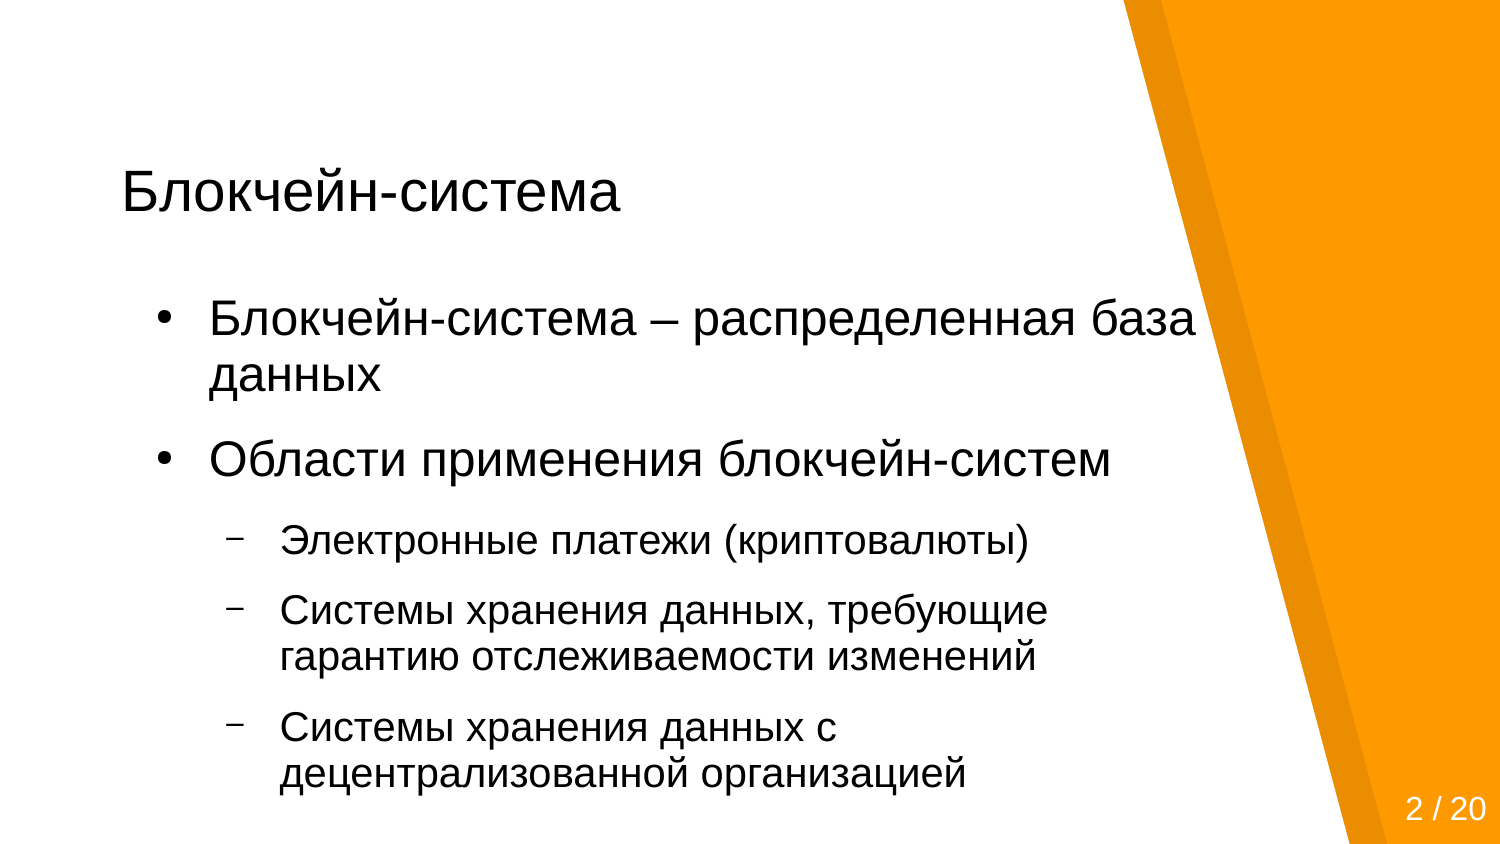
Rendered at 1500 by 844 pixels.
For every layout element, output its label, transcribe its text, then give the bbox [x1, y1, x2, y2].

list Блокчейн-система – распределенная база данных Области применения блокчейн-систем Электронные платежи (криптовалюты) Системы хранения данных, требующие гарантию отслеживаемости изменений Системы хранения данных с децентрализованной организацией [137, 290, 1241, 820]
title Блокчейн-система [121, 125, 1134, 256]
